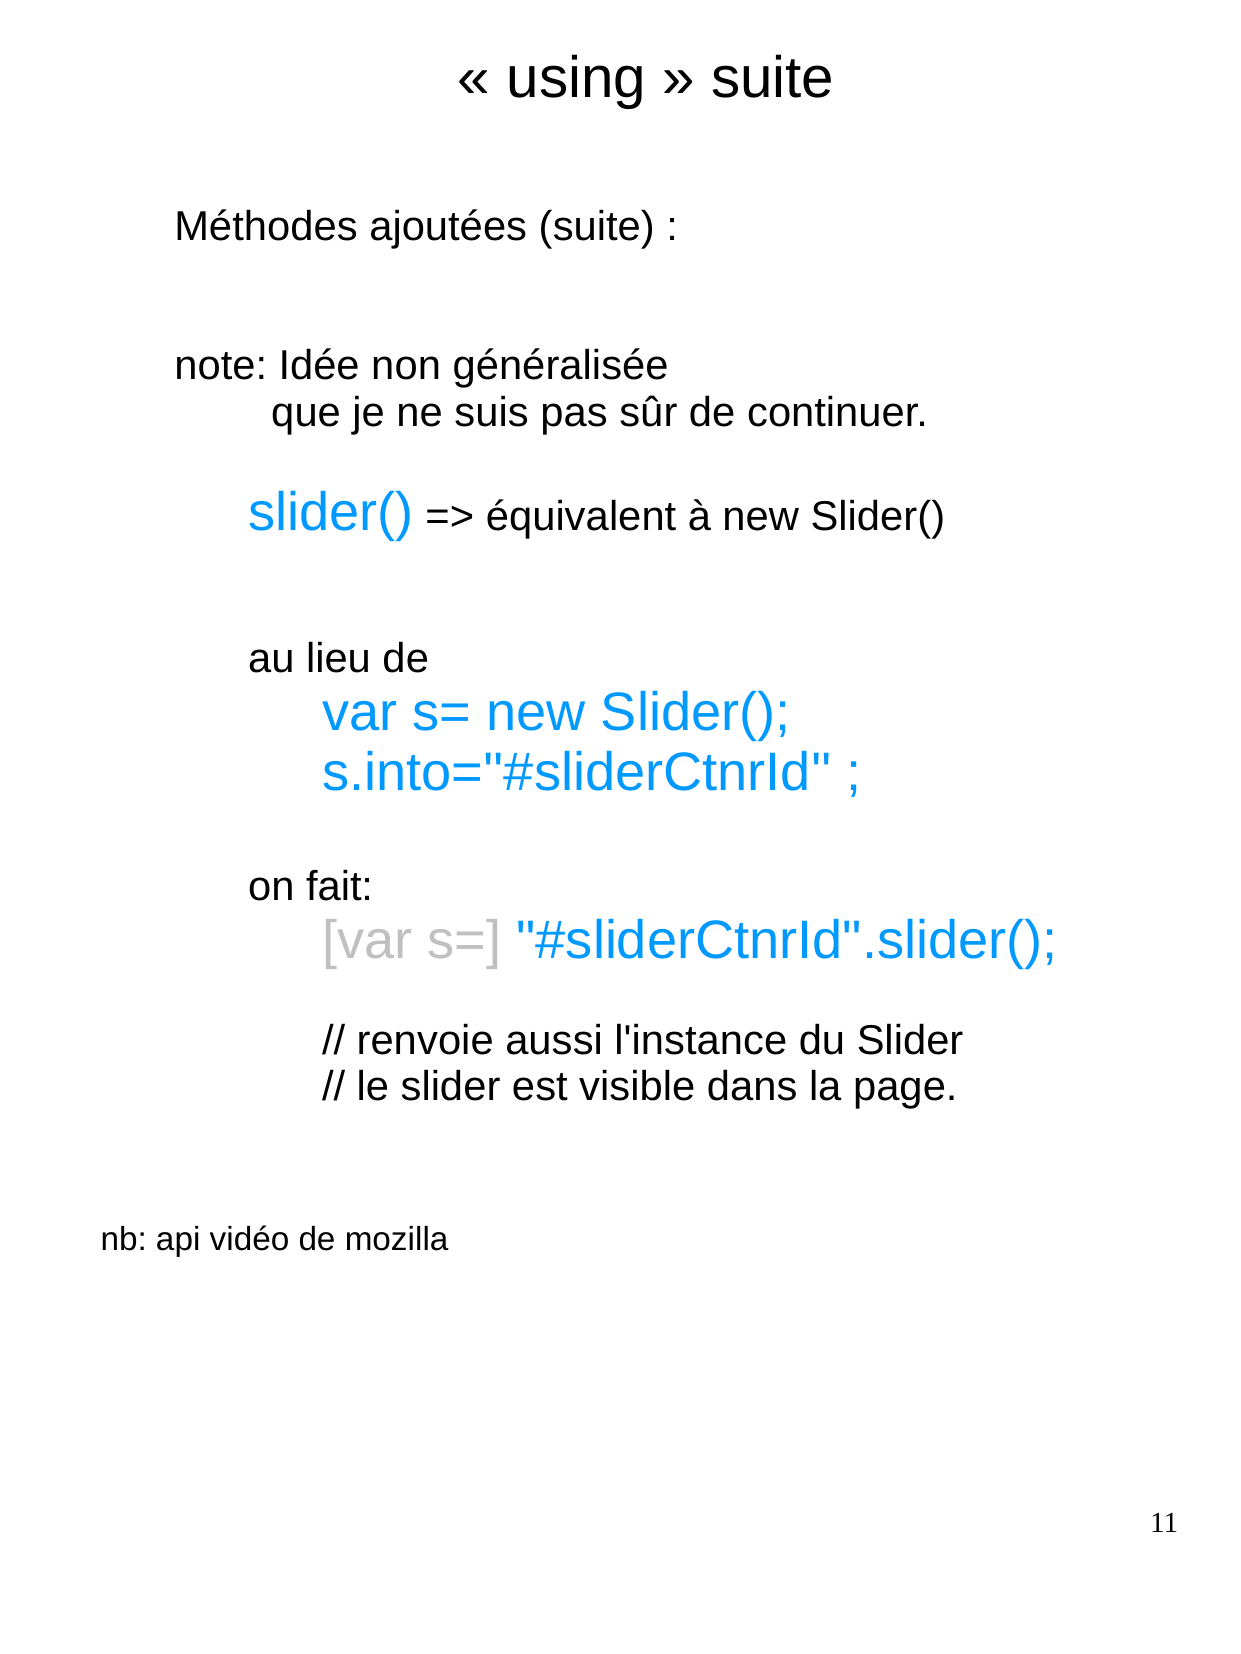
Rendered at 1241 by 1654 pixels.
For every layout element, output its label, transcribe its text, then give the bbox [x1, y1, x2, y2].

text_box Méthodes ajoutées (suite) : note: Idée non généralisée que je ne suis pas sûr de continuer. slider() => équivalent à new Slider() au lieu de var s= new Slider(); s.into=''#sliderCtnrId'' ; on fait: [var s=] "#sliderCtnrId".slider(); // renvoie aussi l'instance du Slider // le slider est visible dans la page. nb: api vidéo de mozilla [85, 148, 1162, 1523]
text_box « using » suite [443, 37, 864, 144]
